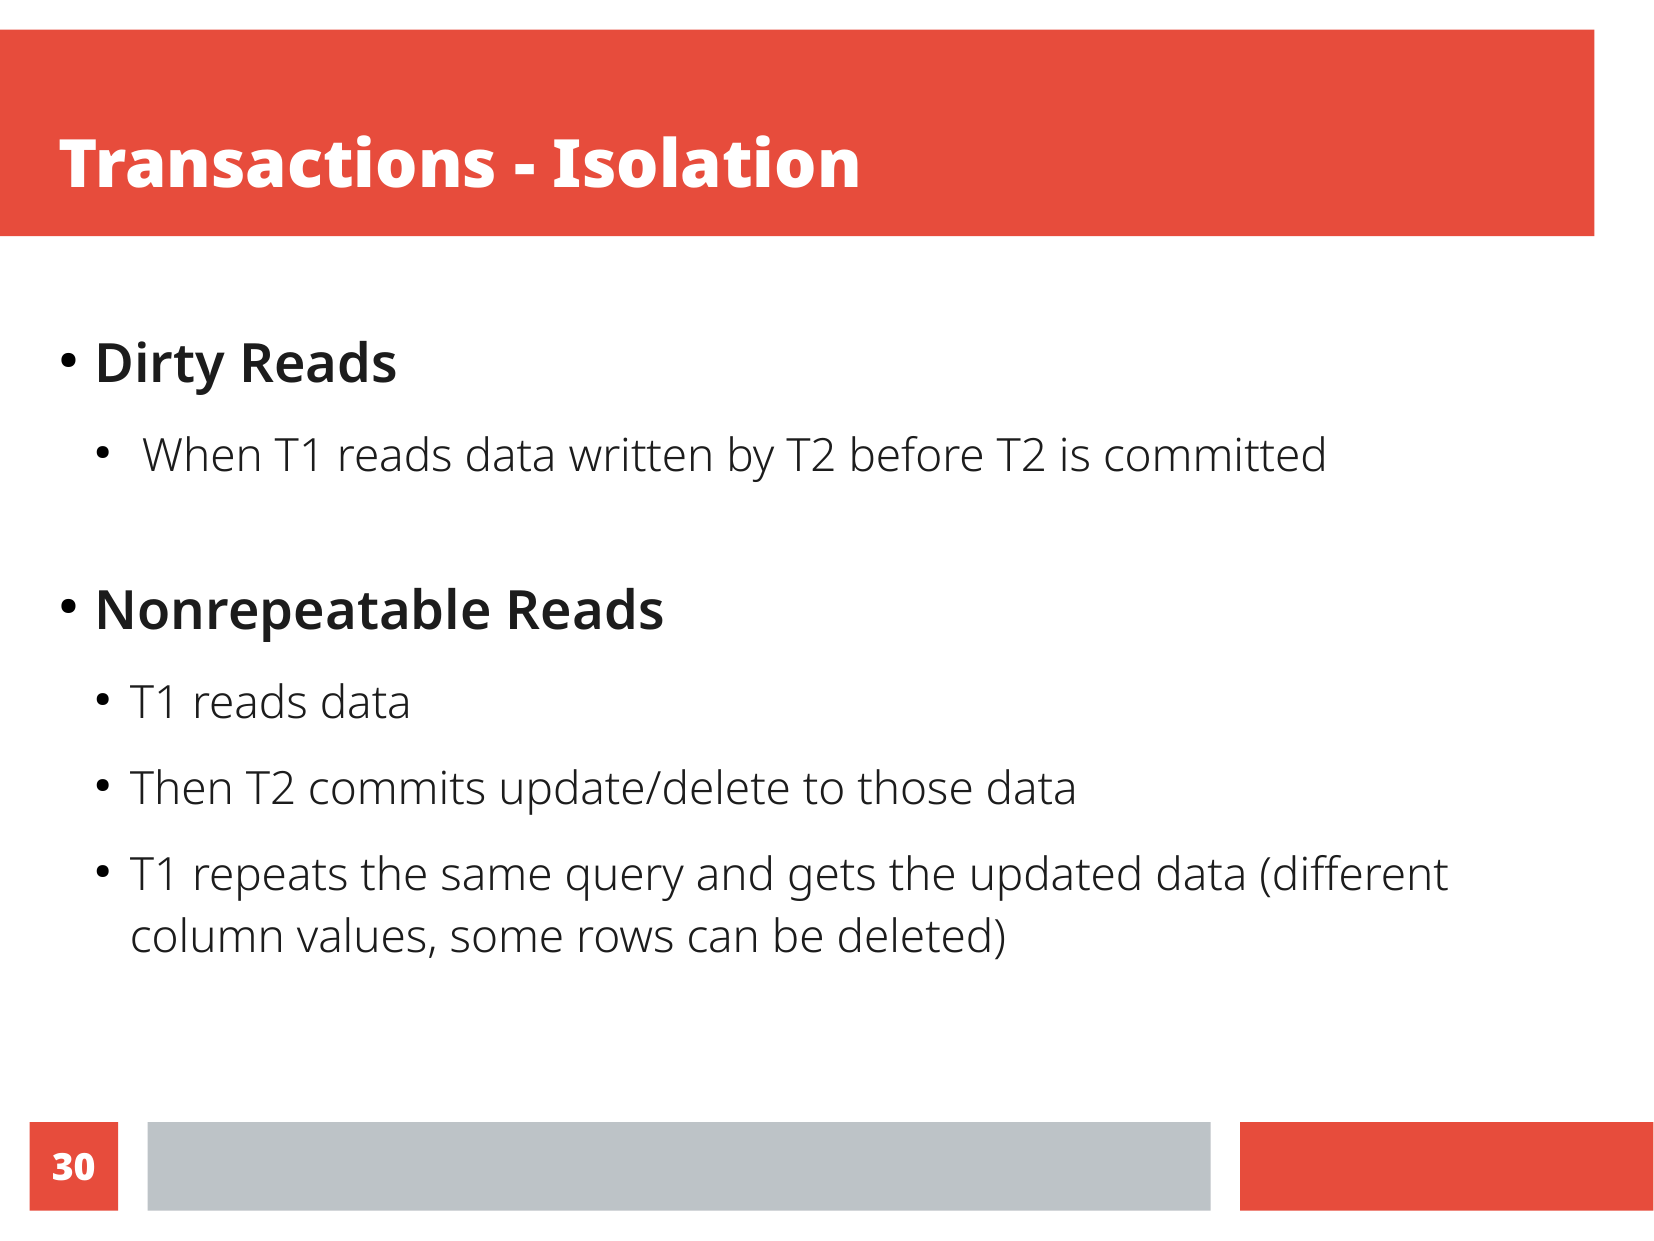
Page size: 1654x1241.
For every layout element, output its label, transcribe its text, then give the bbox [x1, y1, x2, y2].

title Transactions - Isolation [59, 59, 1595, 207]
list Dirty Reads When T1 reads data written by T2 before T2 is committed Nonrepeatable Reads T1 reads data Then T2 commits update/delete to those data T1 repeats the same query and gets the updated data (different column values, some rows can be deleted) [59, 324, 1565, 1093]
